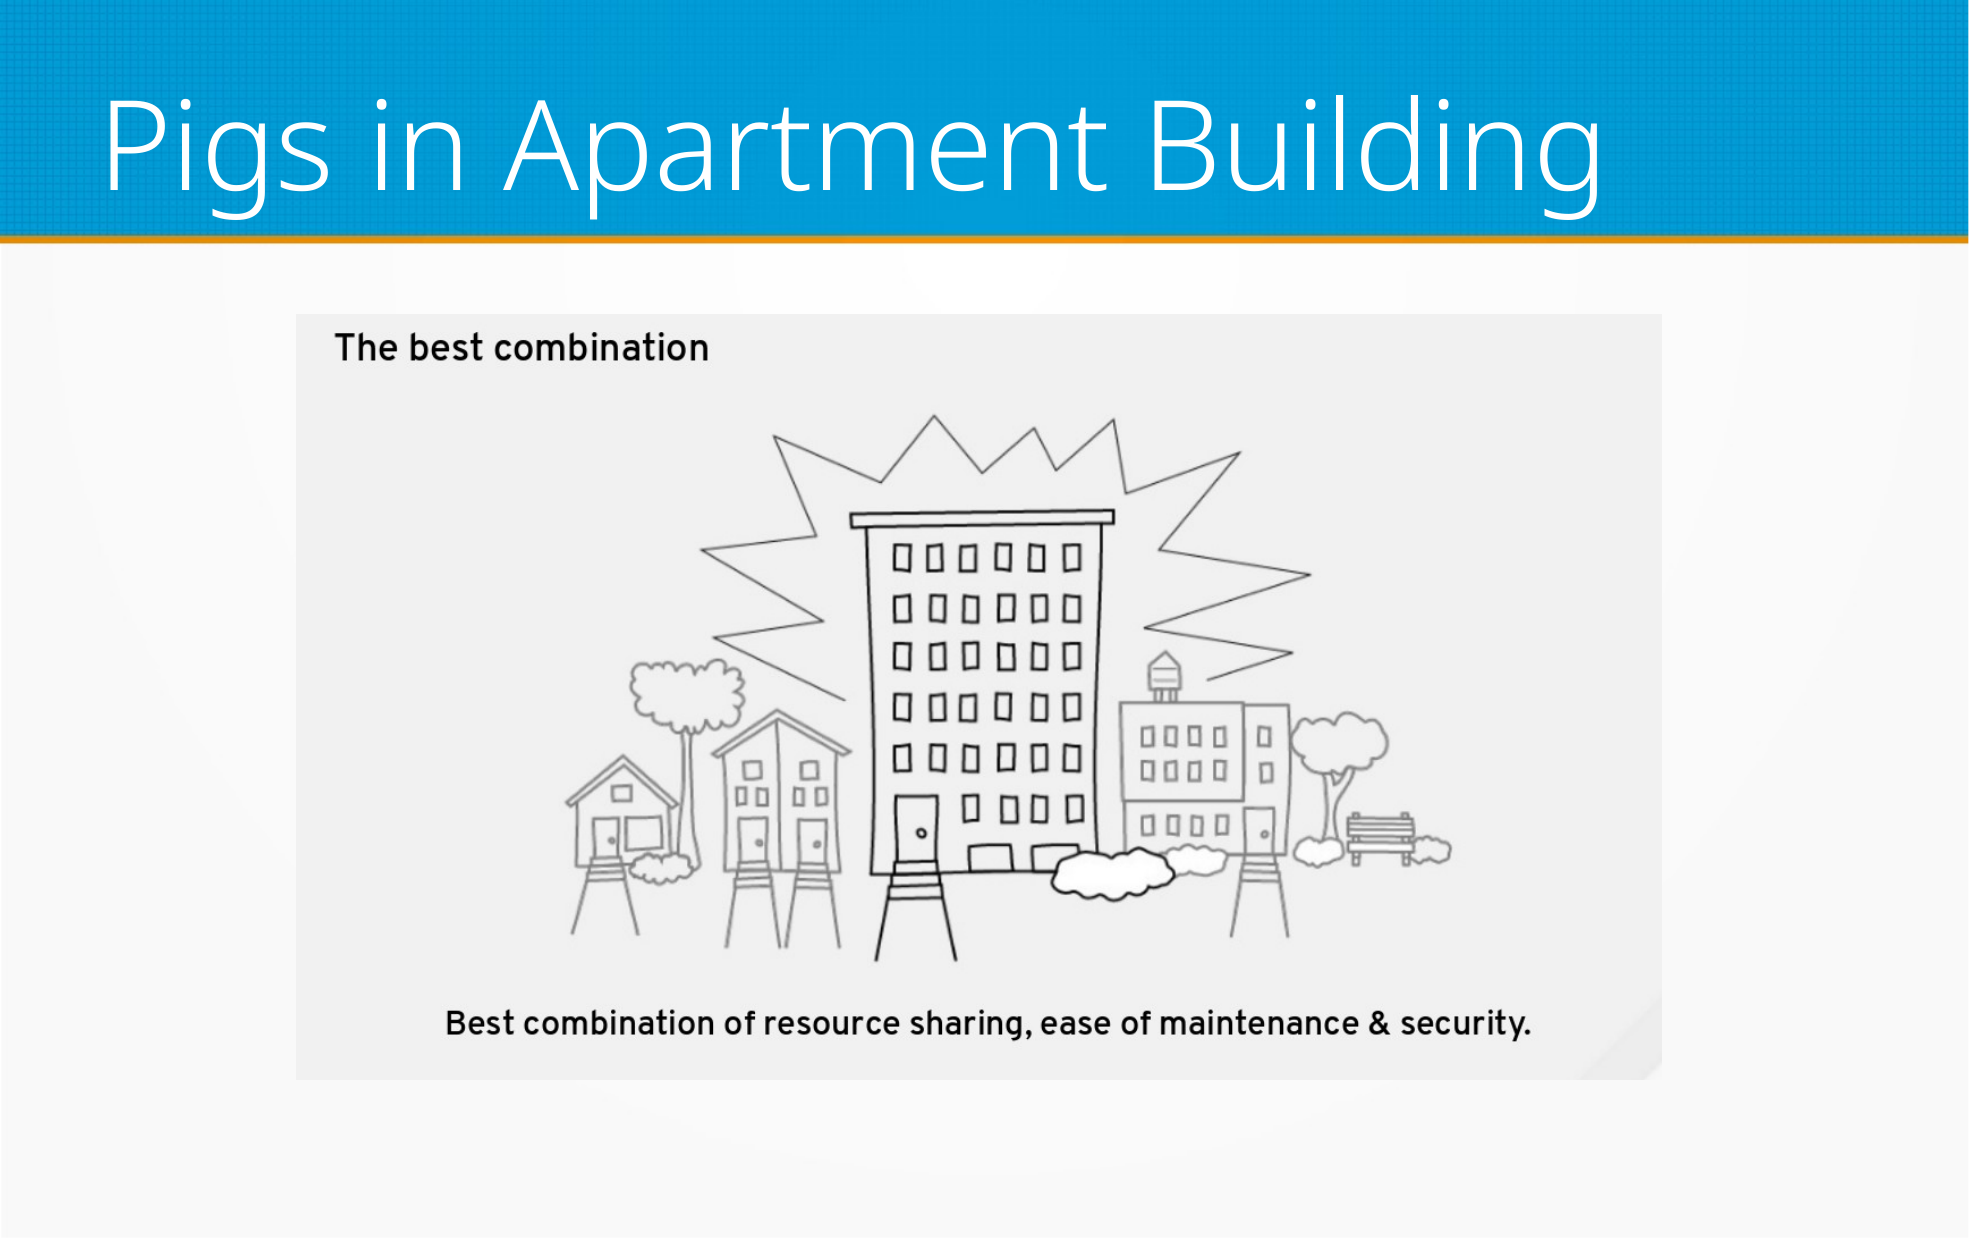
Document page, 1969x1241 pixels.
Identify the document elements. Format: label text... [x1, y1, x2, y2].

title Pigs in Apartment Building [98, 19, 1870, 227]
picture [0, 233, 1969, 1241]
